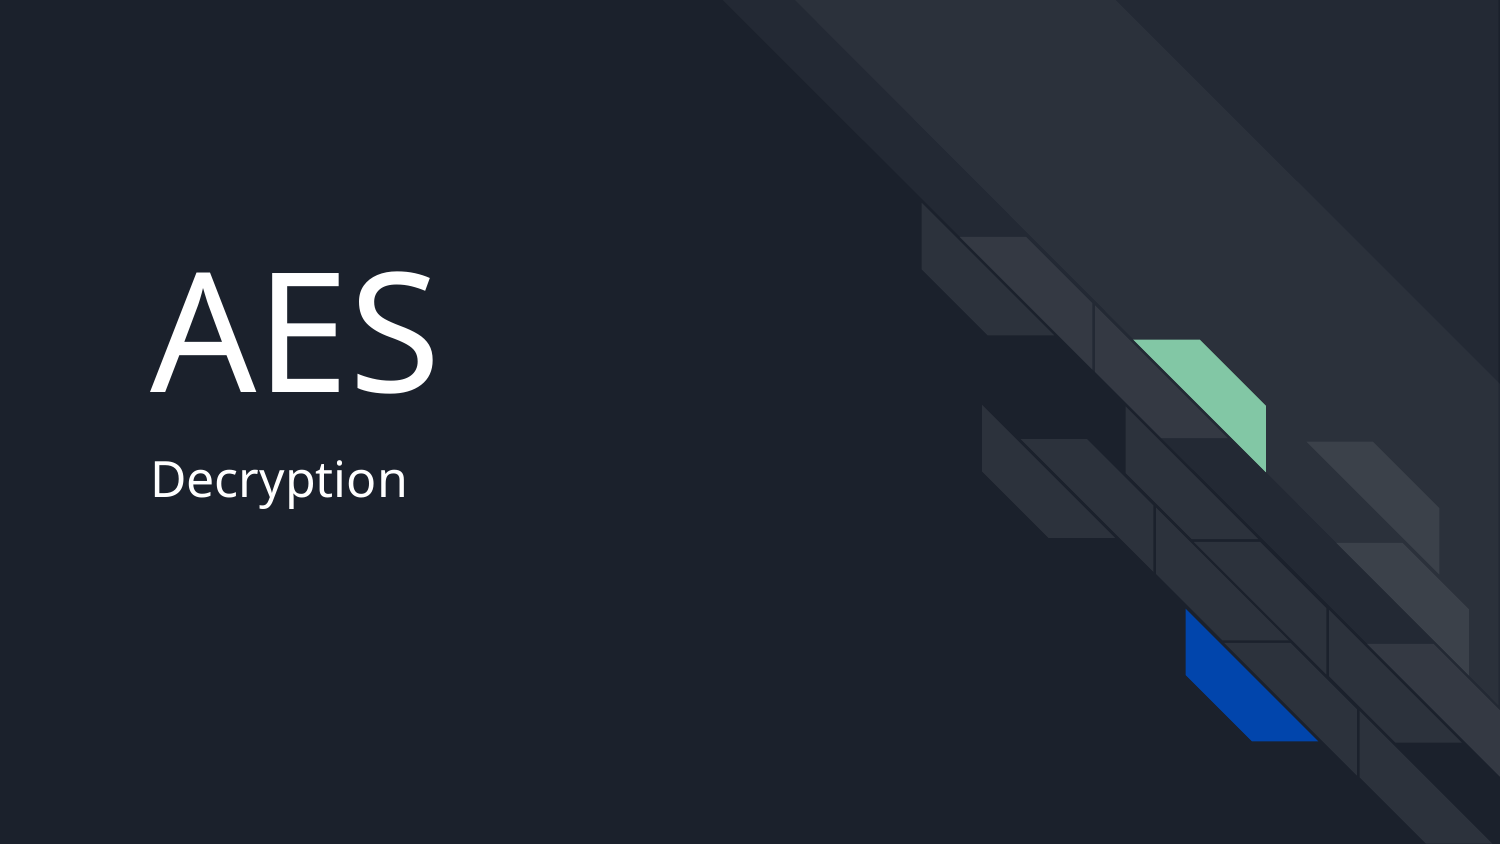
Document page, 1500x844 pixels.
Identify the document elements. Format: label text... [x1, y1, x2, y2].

list Decryption [135, 432, 919, 633]
title AES [135, 210, 919, 425]
